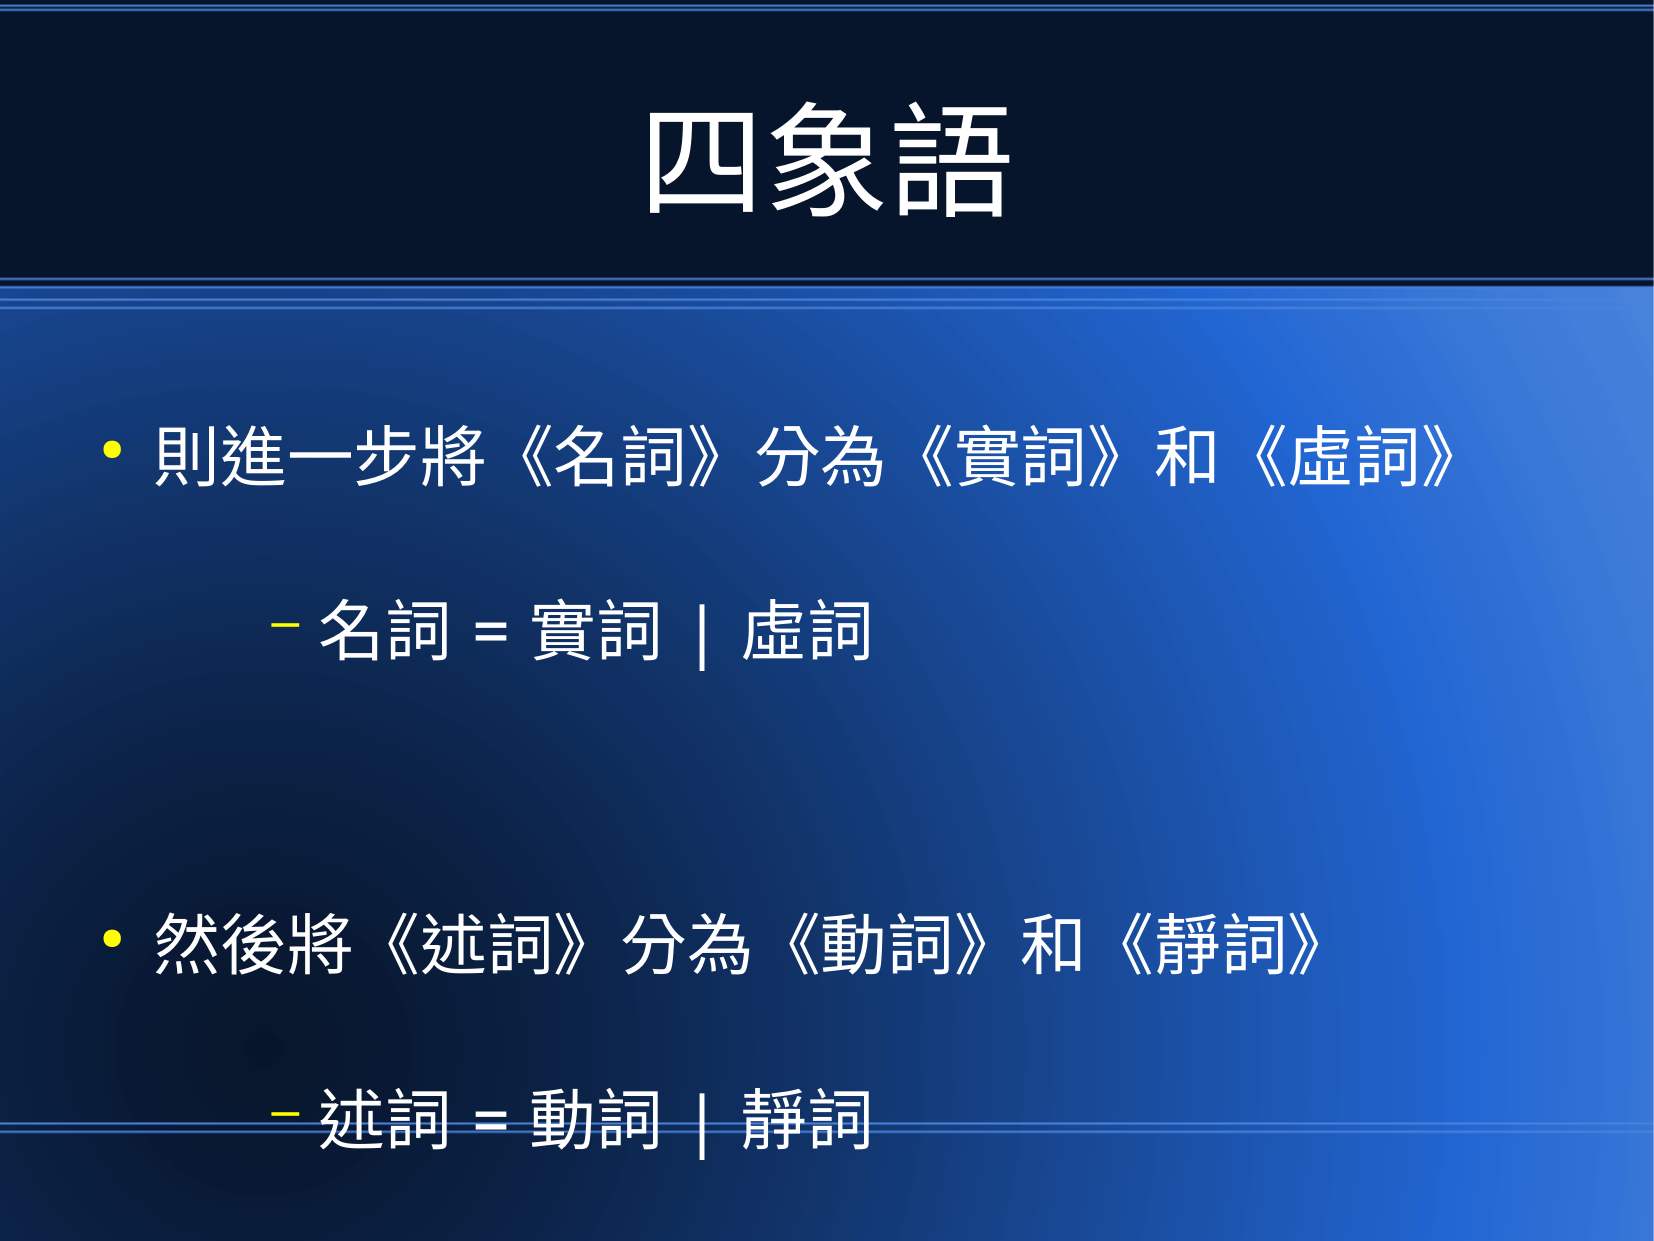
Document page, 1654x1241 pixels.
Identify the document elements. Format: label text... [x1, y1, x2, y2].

picture [0, 0, 1654, 1241]
title 四象語 [82, 49, 1571, 257]
list 則進一步將《名詞》分為《實詞》和《虛詞》 名詞=實詞|虛詞 然後將《述詞》分為《動詞》和《靜詞》 述詞=動詞|靜詞 [82, 355, 1571, 1241]
